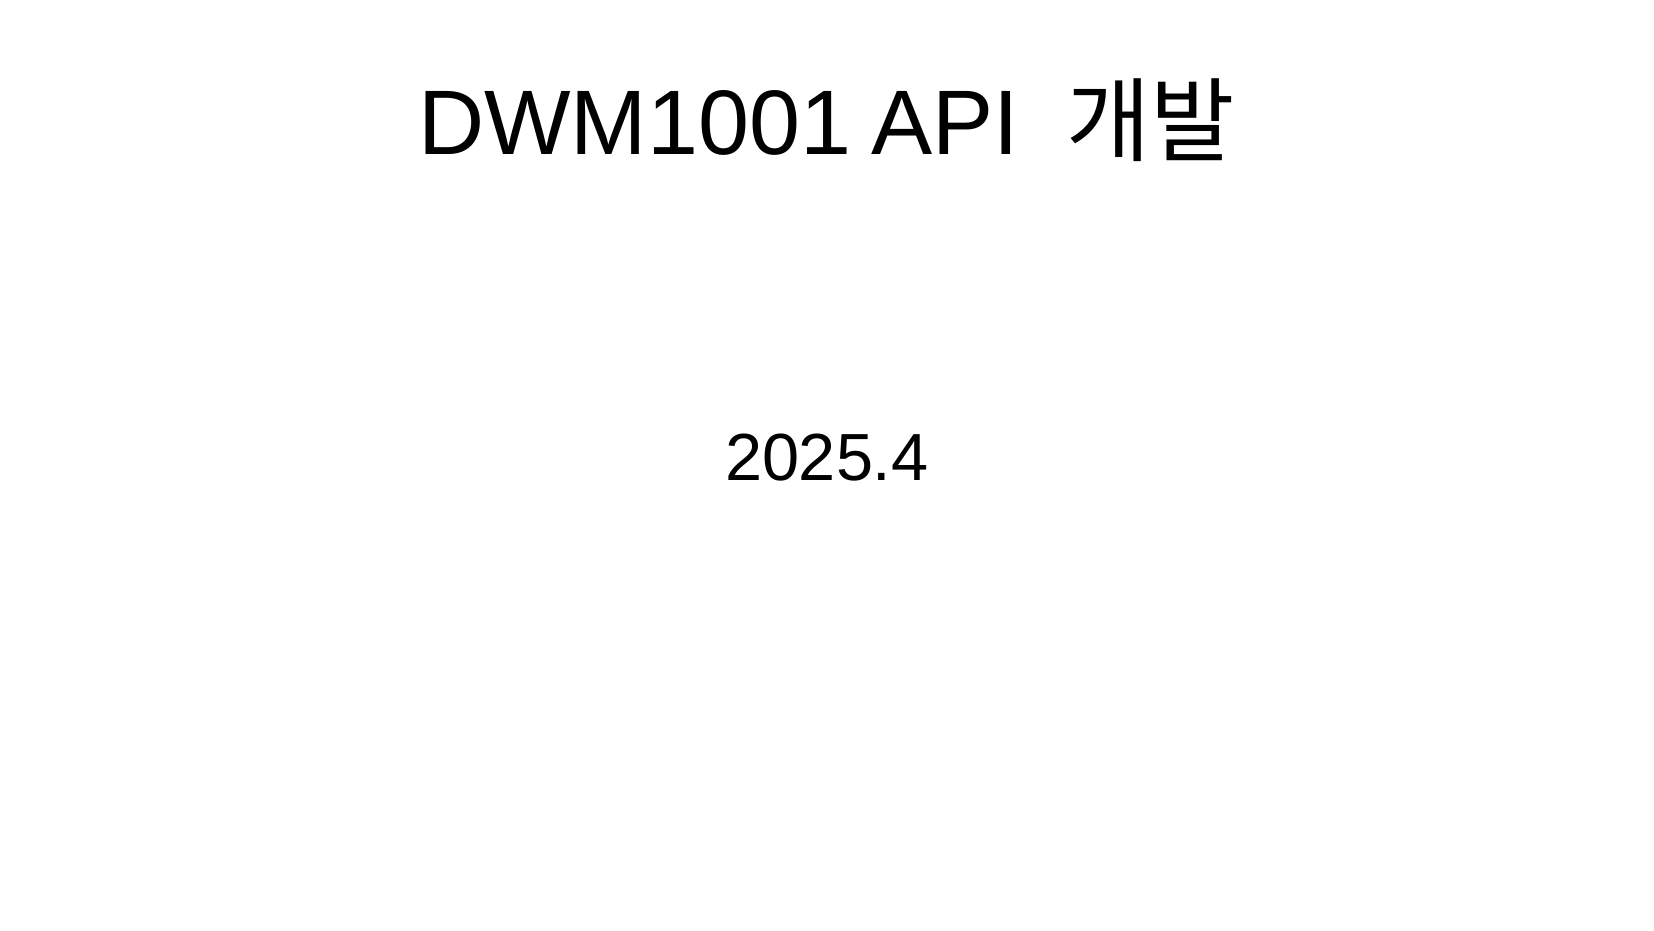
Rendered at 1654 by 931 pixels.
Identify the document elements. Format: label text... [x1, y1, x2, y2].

title DWM1001 API 개발 [82, 37, 1571, 193]
subtitle 2025.4 [82, 225, 1571, 765]
